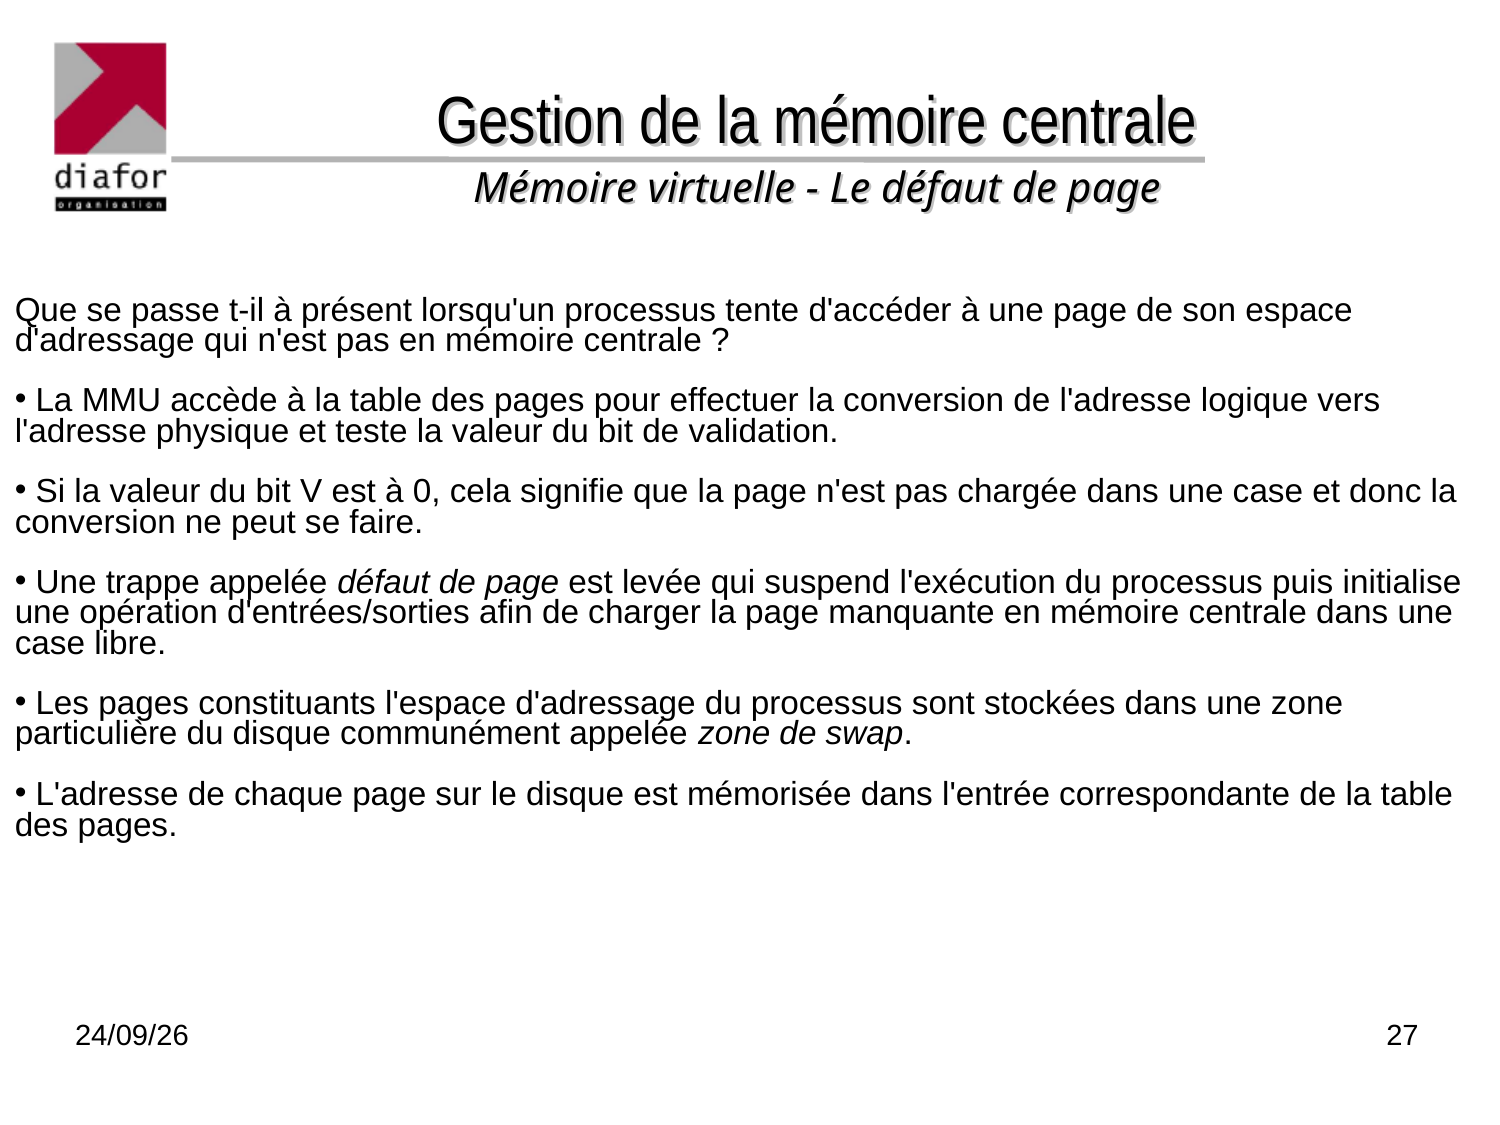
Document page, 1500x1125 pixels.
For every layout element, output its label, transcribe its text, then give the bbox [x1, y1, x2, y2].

title Gestion de la mémoire centrale Mémoire virtuelle - Le défaut de page [133, 45, 1500, 250]
picture [53, 42, 168, 213]
text_box Que se passe t-il à présent lorsqu'un processus tente d'accéder à une page de son espace d'adressage qui n'est pas en mémoire centrale ? La MMU accède à la table des pages pour effectuer la conversion de l'adresse logique vers l'adresse physique et teste la valeur du bit de validation. Si la valeur du bit V est à 0, cela signifie que la page n'est pas chargée dans une case et donc la conversion ne peut se faire. Une trappe appelée défaut de page est levée qui suspend l'exécution du processus puis initialise une opération d'entrées/sorties afin de charger la page manquante en mémoire centrale dans une case libre. Les pages constituants l'espace d'adressage du processus sont stockées dans une zone particulière du disque communément appelée zone de swap. L'adresse de chaque page sur le disque est mémorisée dans l'entrée correspondante de la table des pages. [0, 289, 1488, 850]
